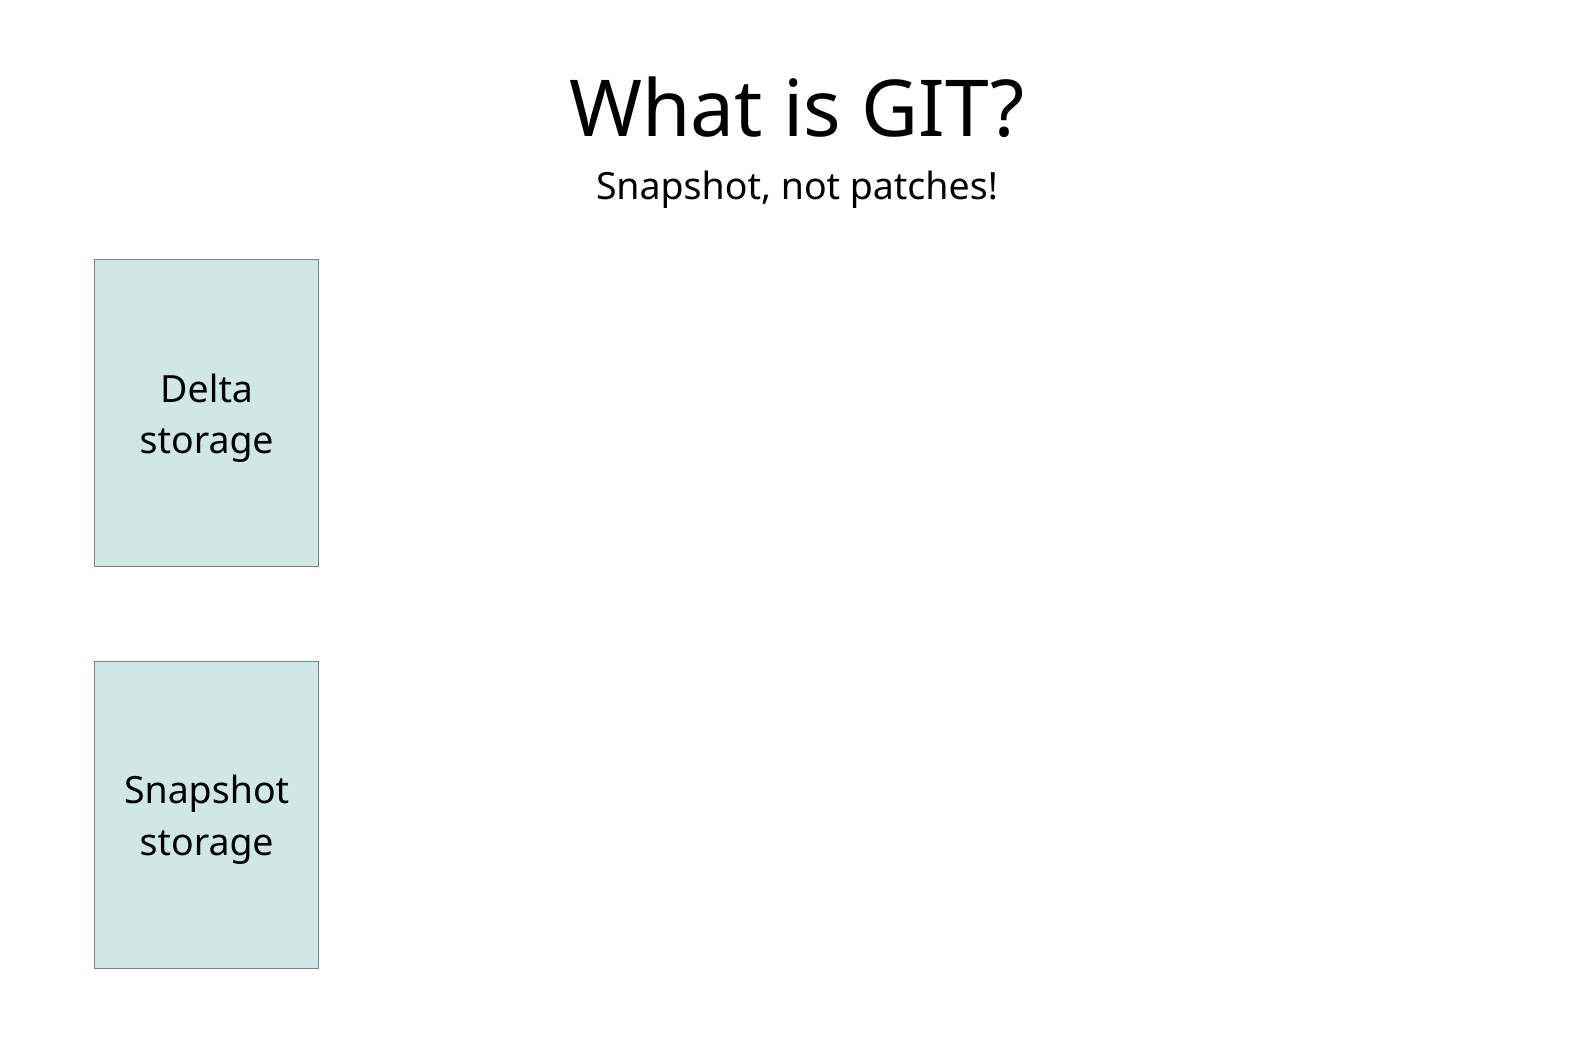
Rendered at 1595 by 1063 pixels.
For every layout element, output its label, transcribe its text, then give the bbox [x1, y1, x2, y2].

text_box Snapshot storage [94, 661, 319, 969]
title What is GIT? Snapshot, not patches! [79, 42, 1515, 220]
text_box Delta storage [94, 259, 319, 567]
